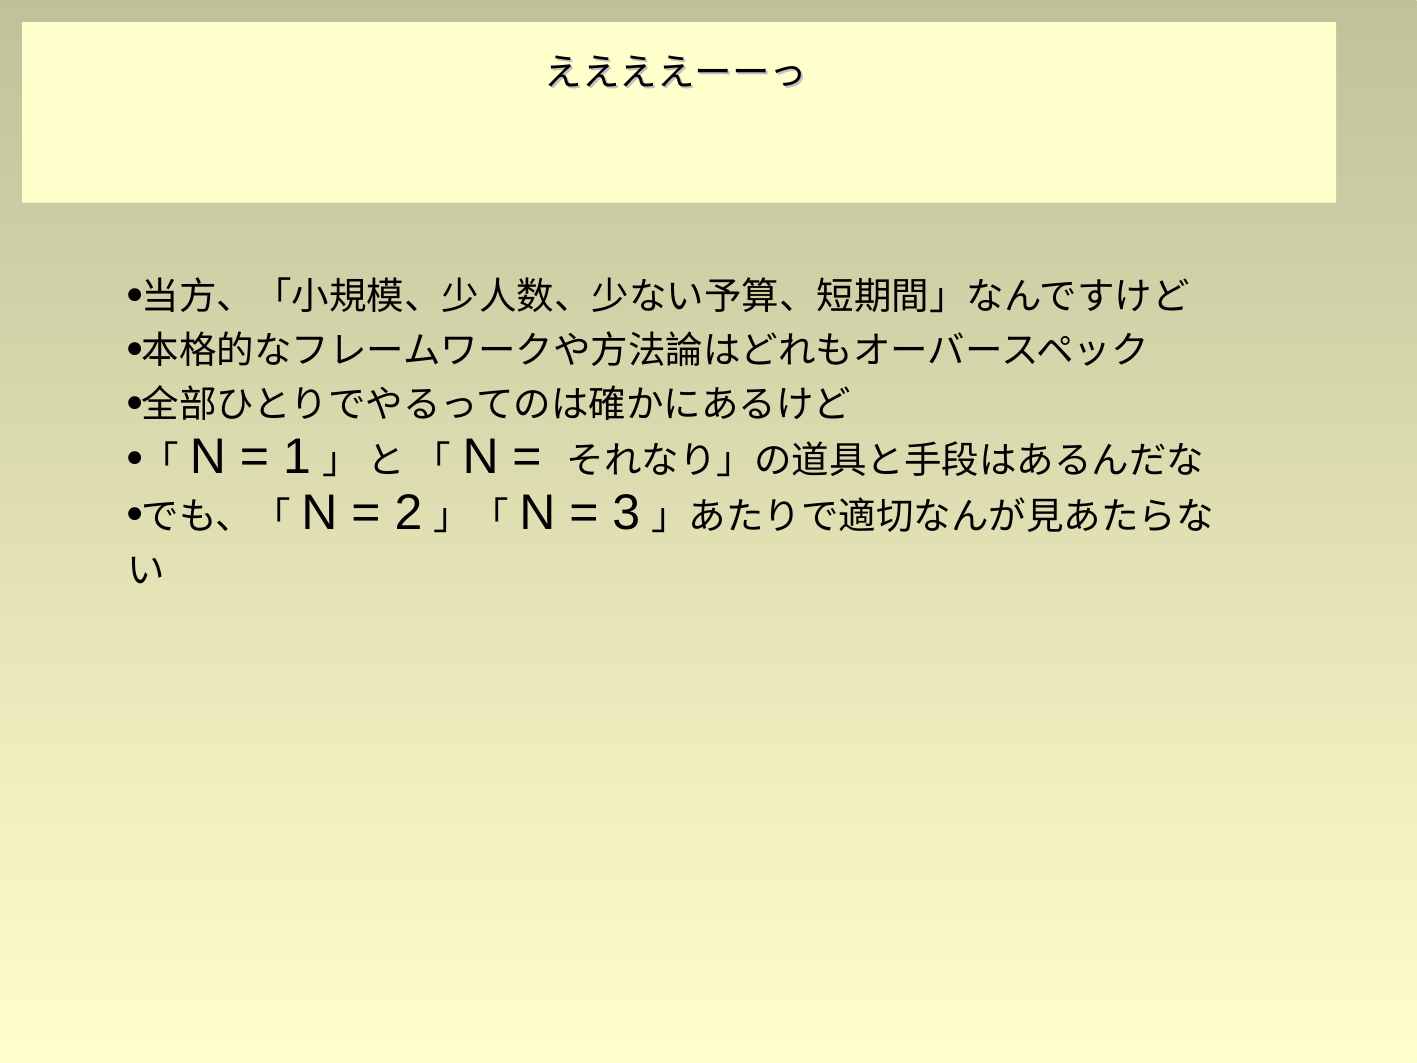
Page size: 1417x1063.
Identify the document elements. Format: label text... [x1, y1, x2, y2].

text_box [22, 22, 1337, 203]
text_box ええええーーっ [23, 35, 1366, 181]
text_box 当方、「小規模、少人数、少ない予算、短期間」なんですけど 本格的なフレームワークや方法論はどれもオーバースペック 全部ひとりでやるってのは確かにあるけど 「N = 1」 と 「N = それなり」の道具と手段はあるんだな でも、「N = 2」「N = 3」あたりで適切なんが見あたらない [112, 258, 1240, 1013]
